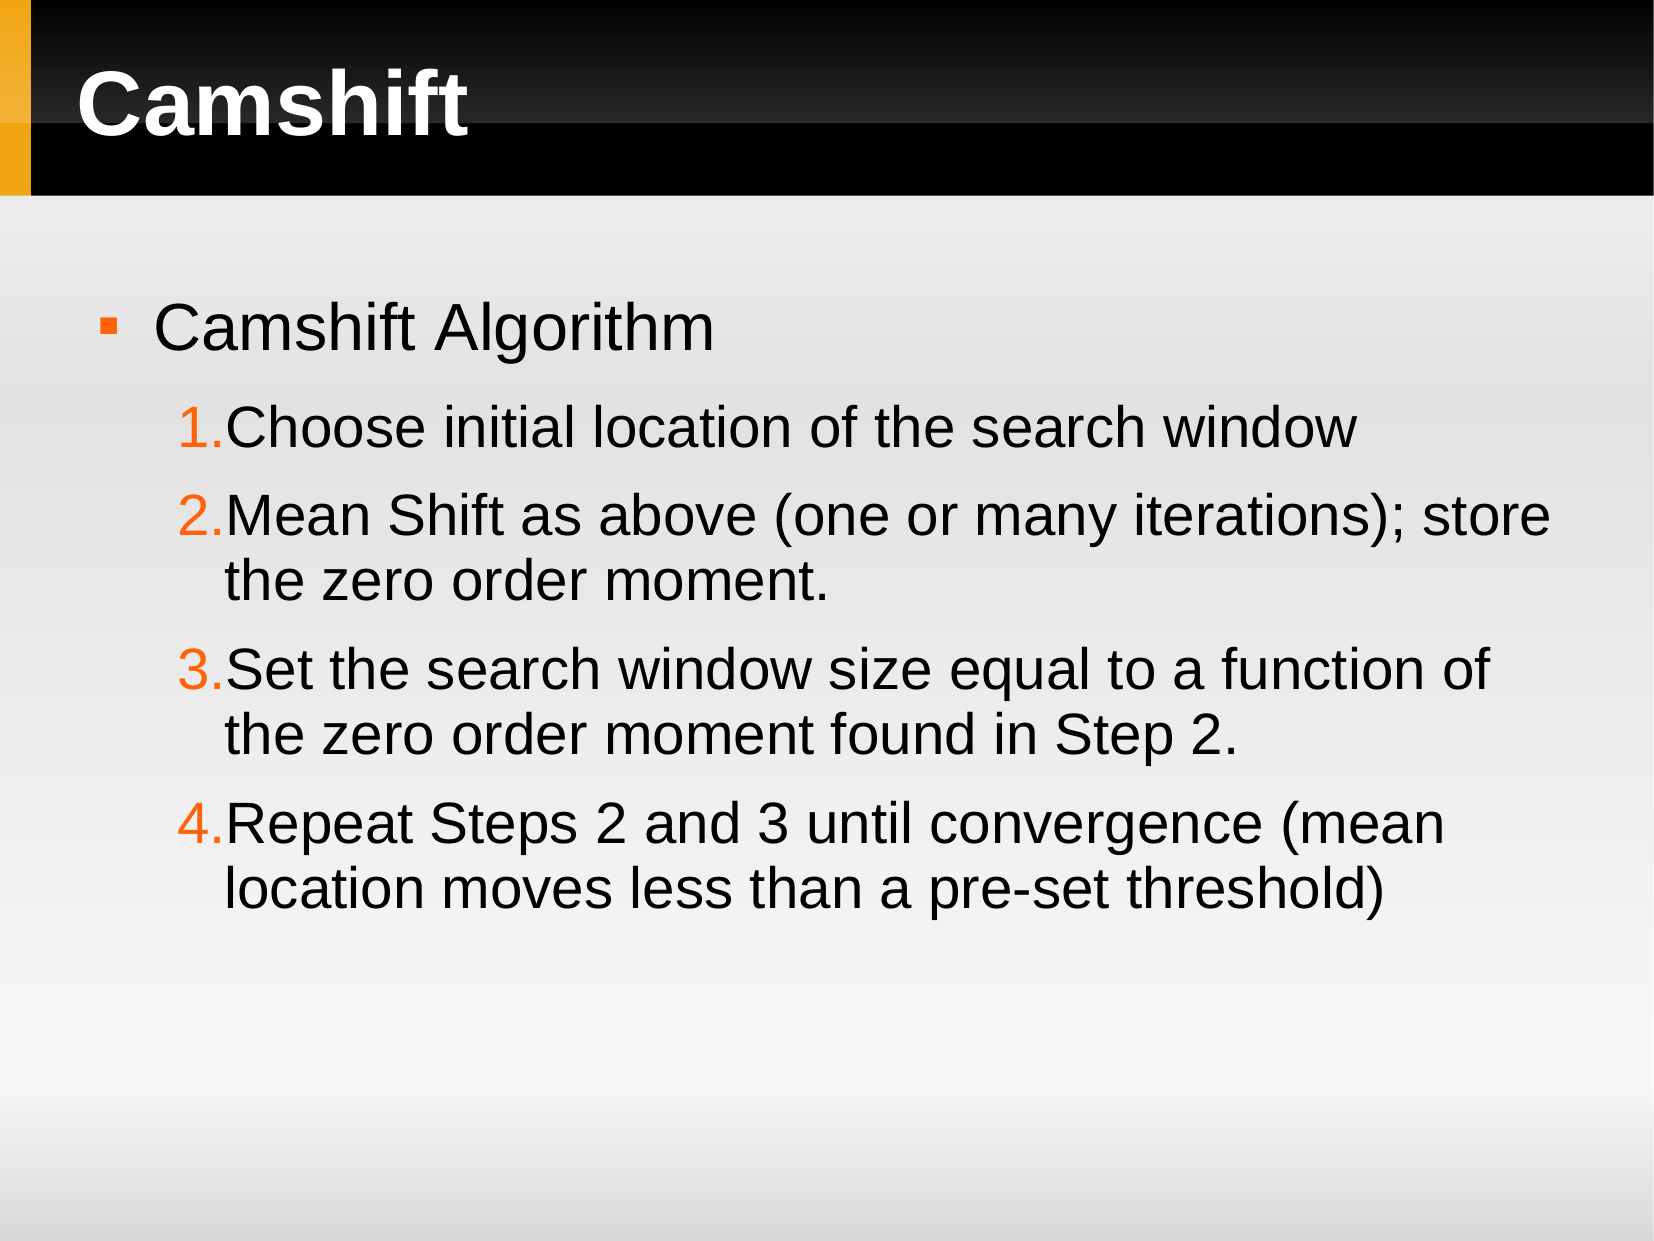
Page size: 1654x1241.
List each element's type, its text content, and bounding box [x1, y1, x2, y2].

title Camshift [76, 0, 1565, 208]
picture [0, 0, 1654, 1241]
list Camshift Algorithm Choose initial location of the search window Mean Shift as above (one or many iterations); store the zero order moment. Set the search window size equal to a function of the zero order moment found in Step 2. Repeat Steps 2 and 3 until convergence (mean location moves less than a pre-set threshold) [82, 290, 1571, 1109]
